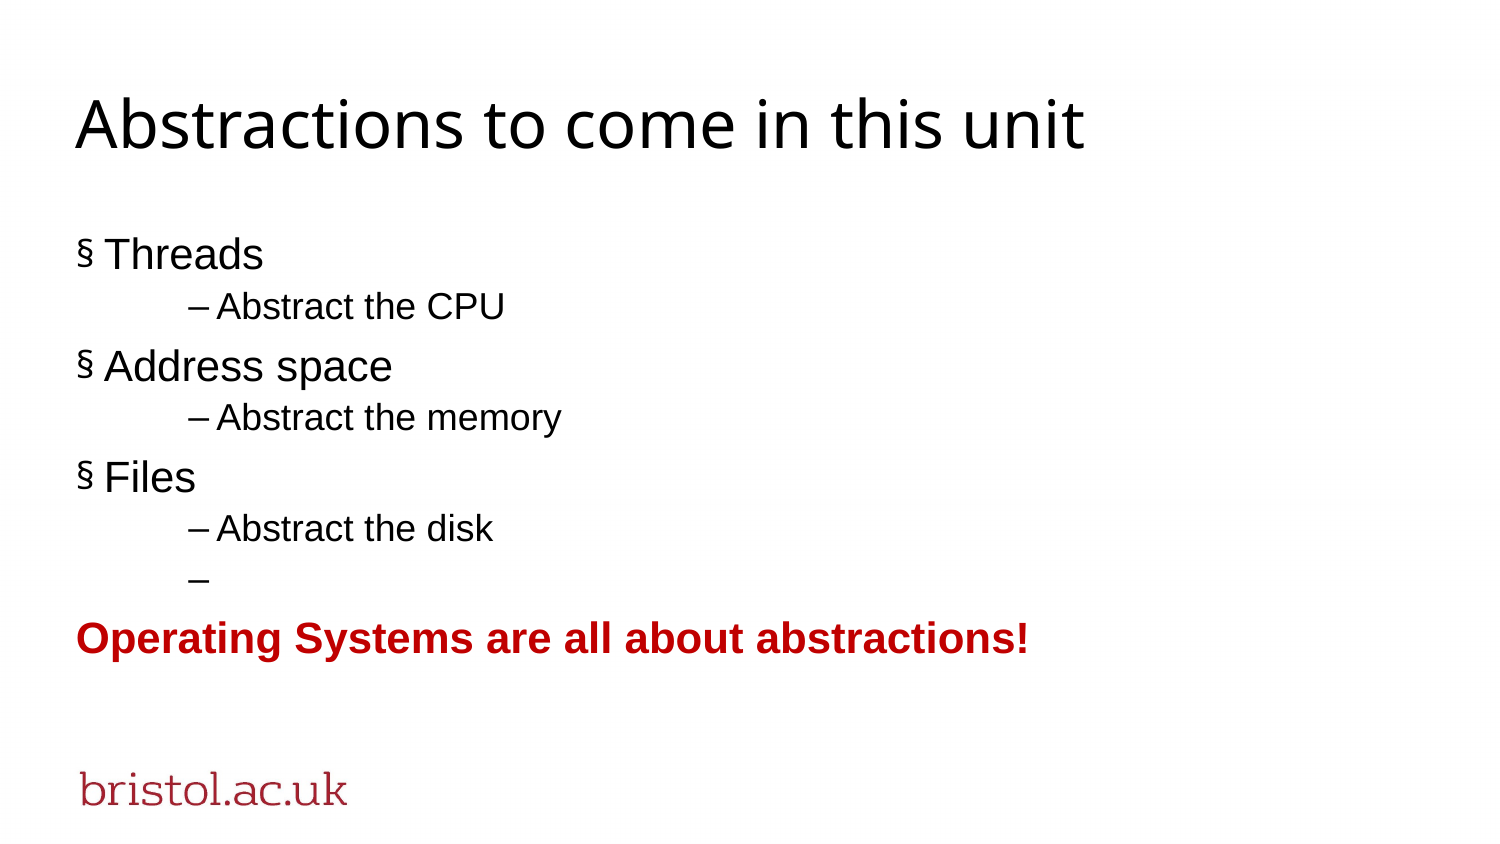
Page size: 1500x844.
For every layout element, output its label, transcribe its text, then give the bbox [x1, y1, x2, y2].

list Threads Abstract the CPU Address space Abstract the memory Files Abstract the disk Operating Systems are all about abstractions! [60, 224, 1440, 699]
title Abstractions to come in this unit [60, 44, 1440, 209]
